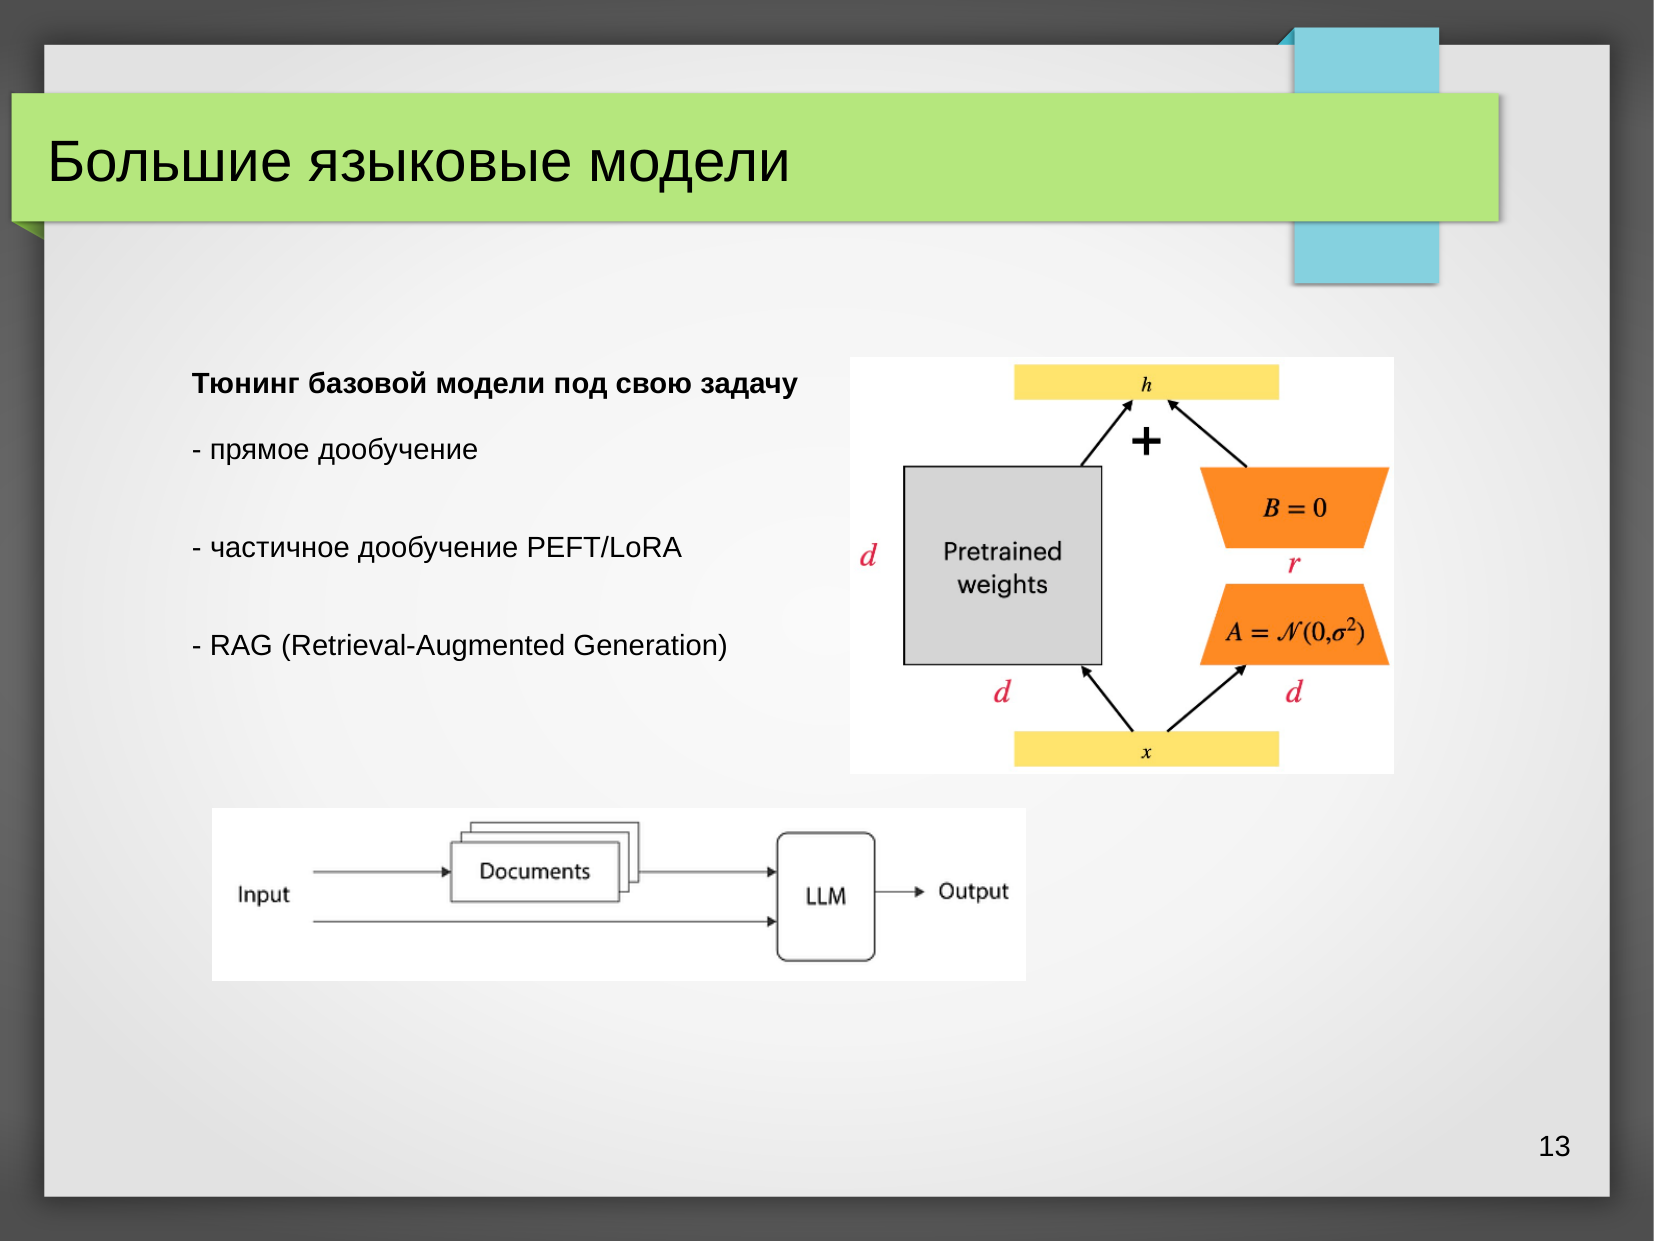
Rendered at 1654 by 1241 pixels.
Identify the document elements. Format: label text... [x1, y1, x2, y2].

text_box Тюнинг базовой модели под свою задачу - прямое дообучение - частичное дообучение PEFT/LoRA - RAG (Retrieval‑Augmented Generation) [177, 359, 850, 736]
picture [0, 0, 1654, 1241]
title Большие языковые модели [47, 121, 1241, 201]
